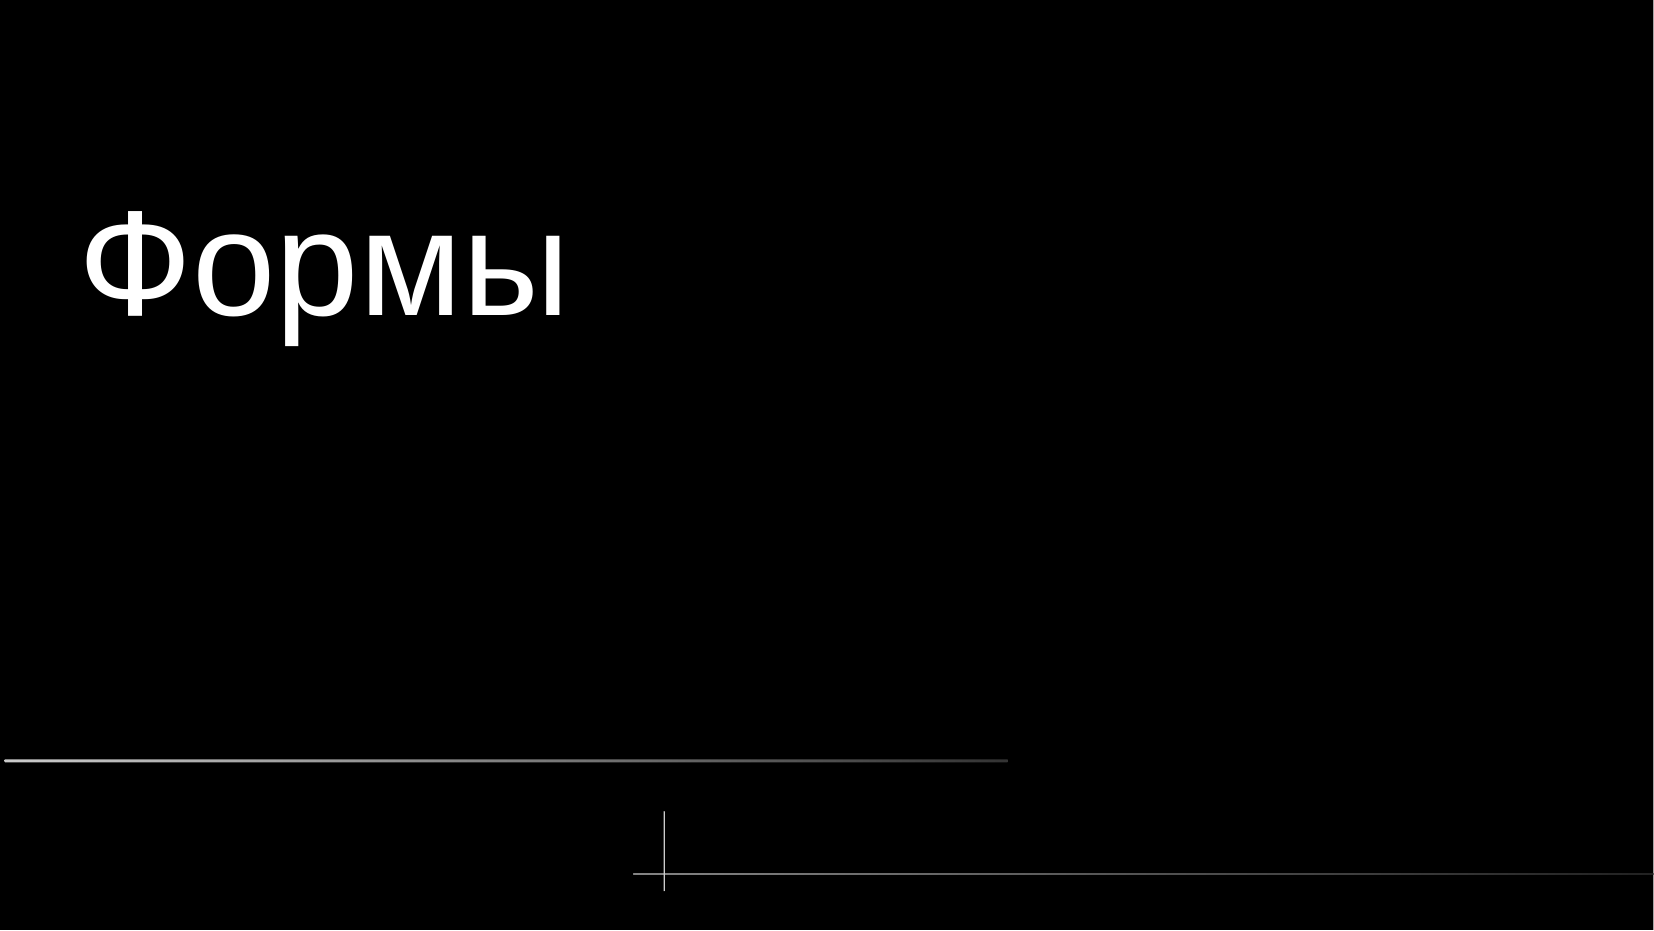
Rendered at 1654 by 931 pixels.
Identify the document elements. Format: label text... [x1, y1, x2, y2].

text_box Формы [63, 171, 586, 355]
